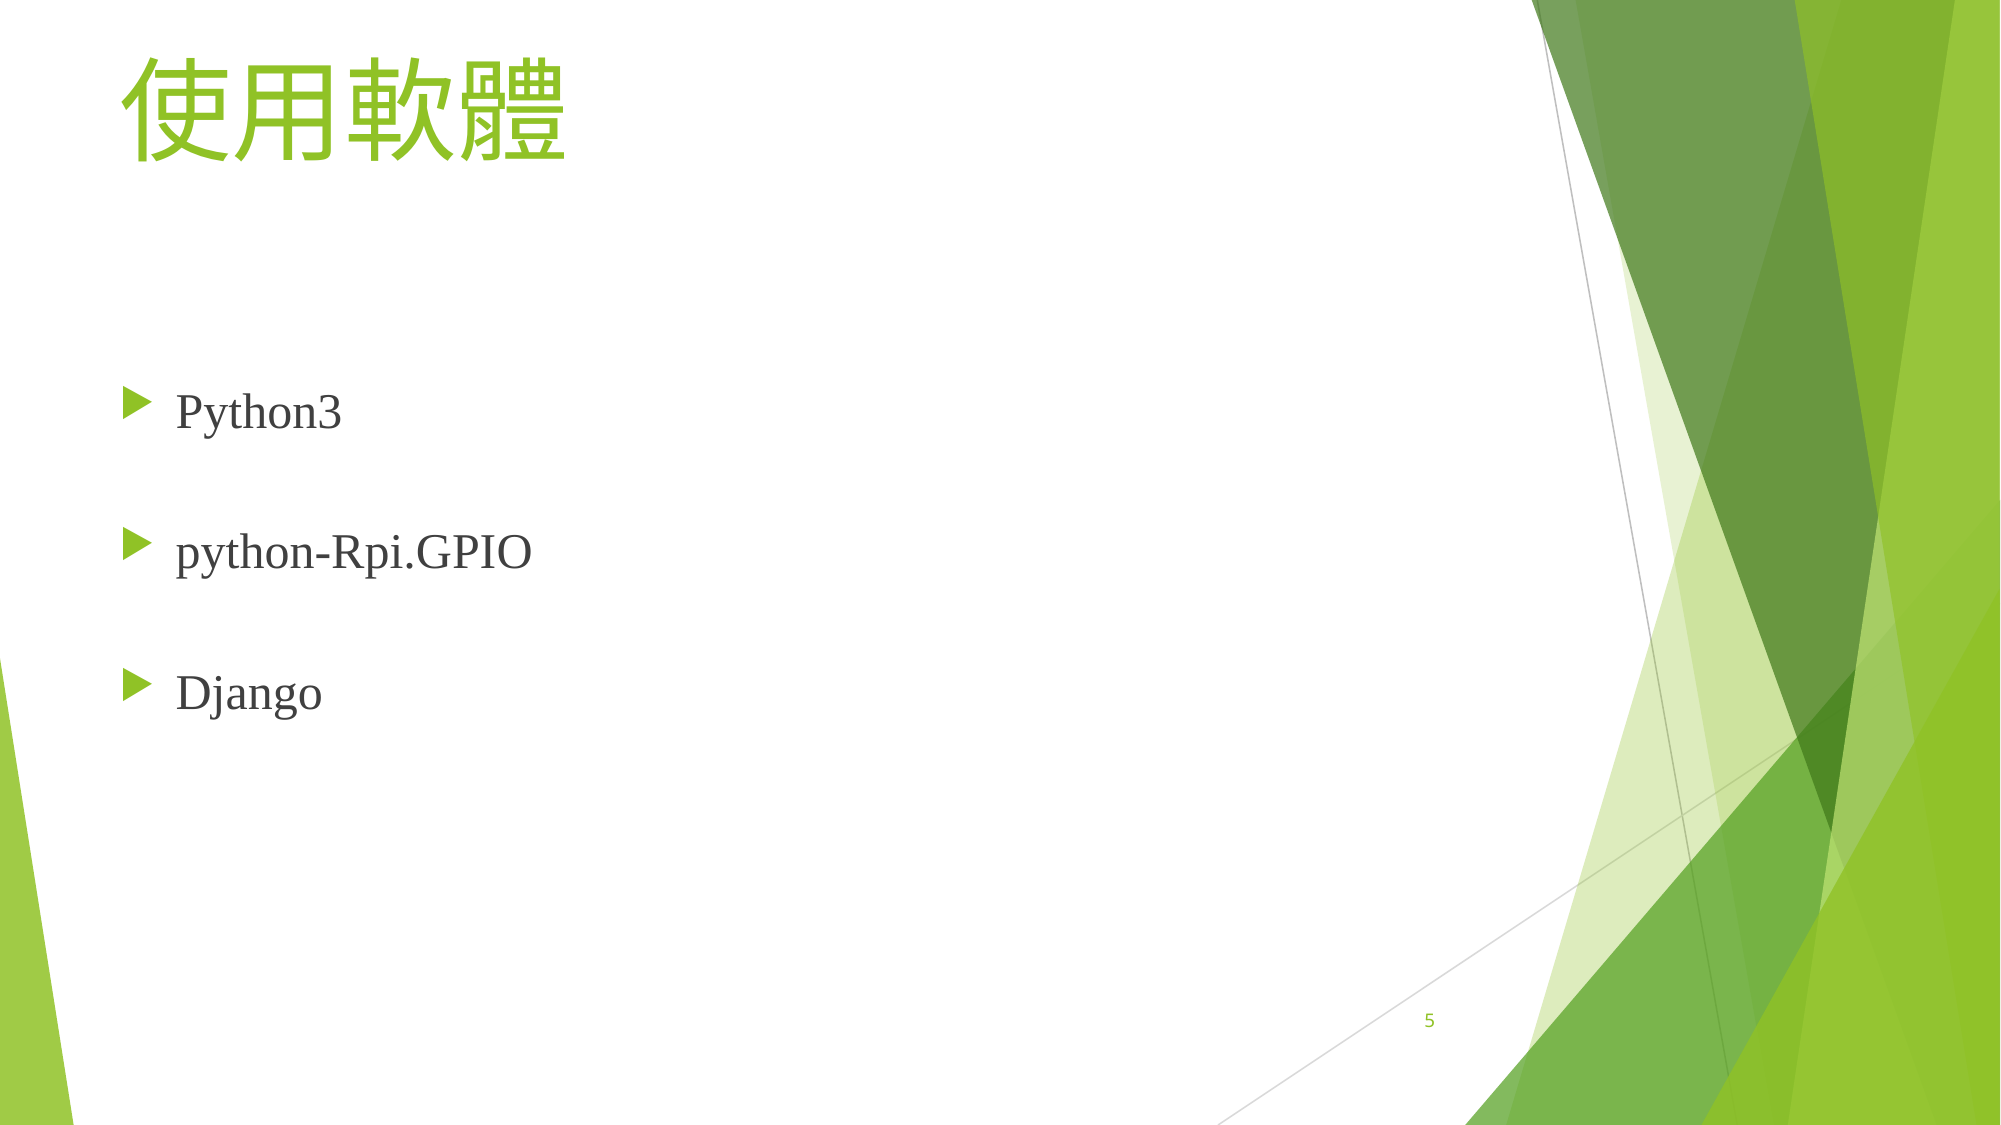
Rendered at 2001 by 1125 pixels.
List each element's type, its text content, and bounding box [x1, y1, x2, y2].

title 使用軟體 [104, 32, 1515, 249]
list Python3 python-Rpi.GPIO Django [104, 310, 1440, 930]
text_box <編號> [1409, 991, 1522, 1051]
